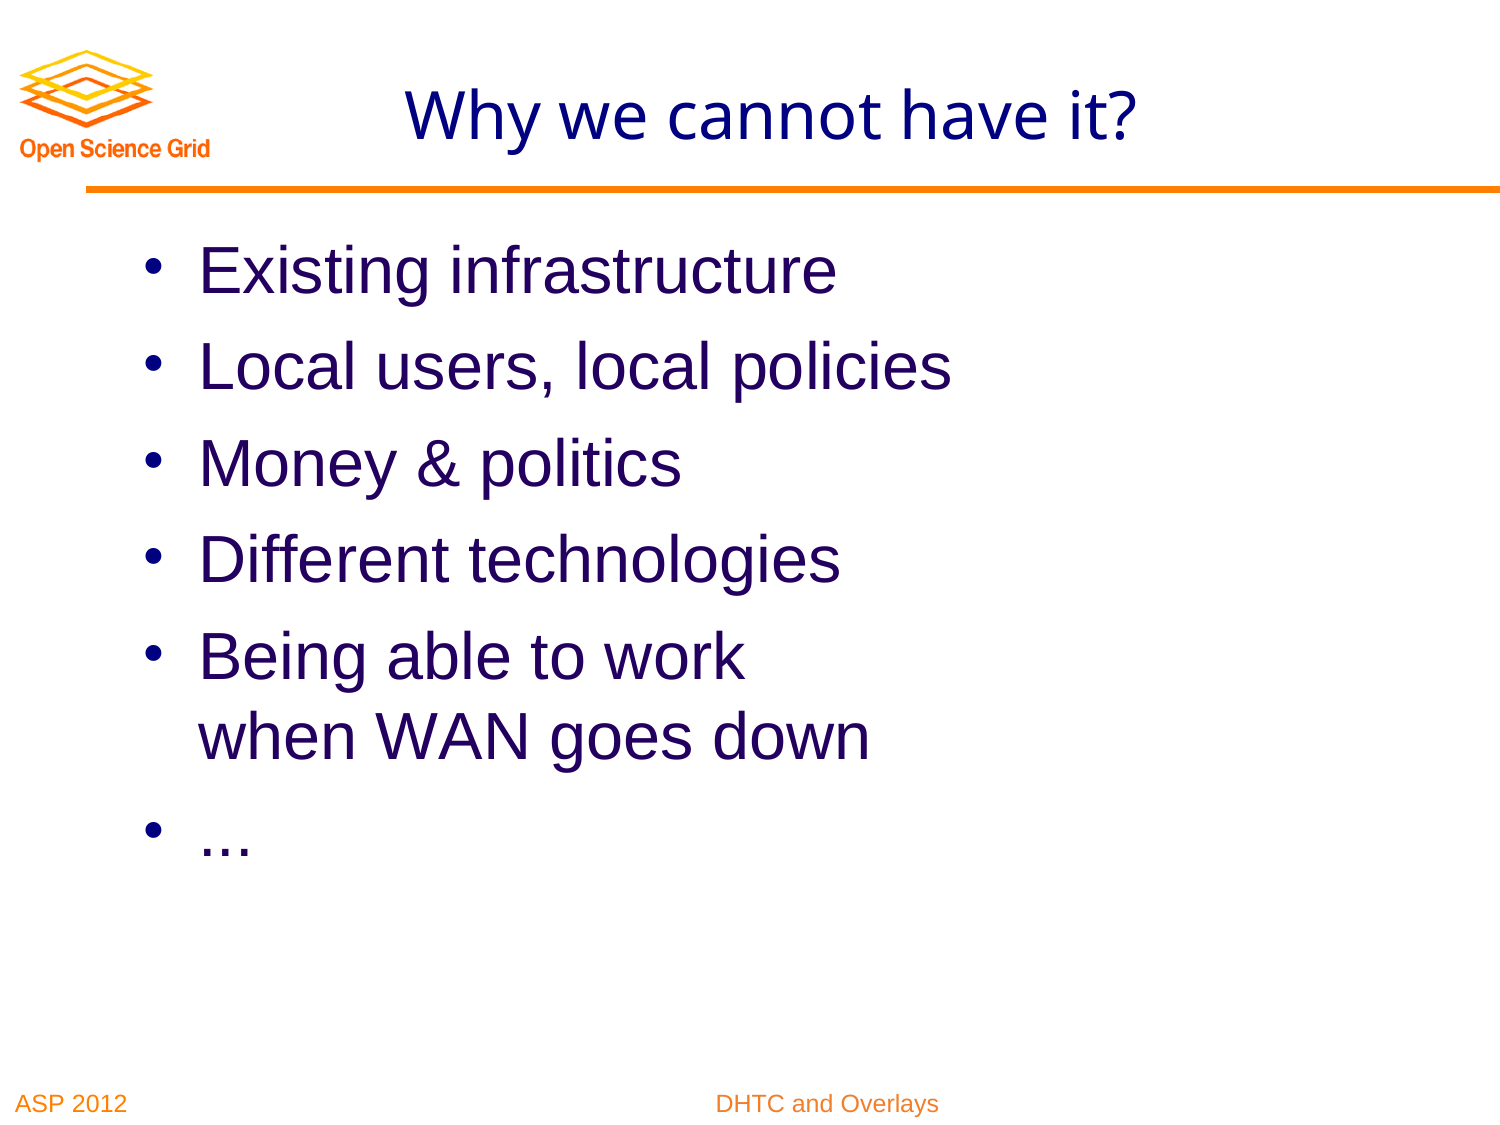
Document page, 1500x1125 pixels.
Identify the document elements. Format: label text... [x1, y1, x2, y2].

picture [0, 27, 201, 179]
list Existing infrastructure Local users, local policies Money & politics Different technologies Being able to work when WAN goes down ... [127, 218, 1403, 962]
title Why we cannot have it? [201, 18, 1342, 207]
